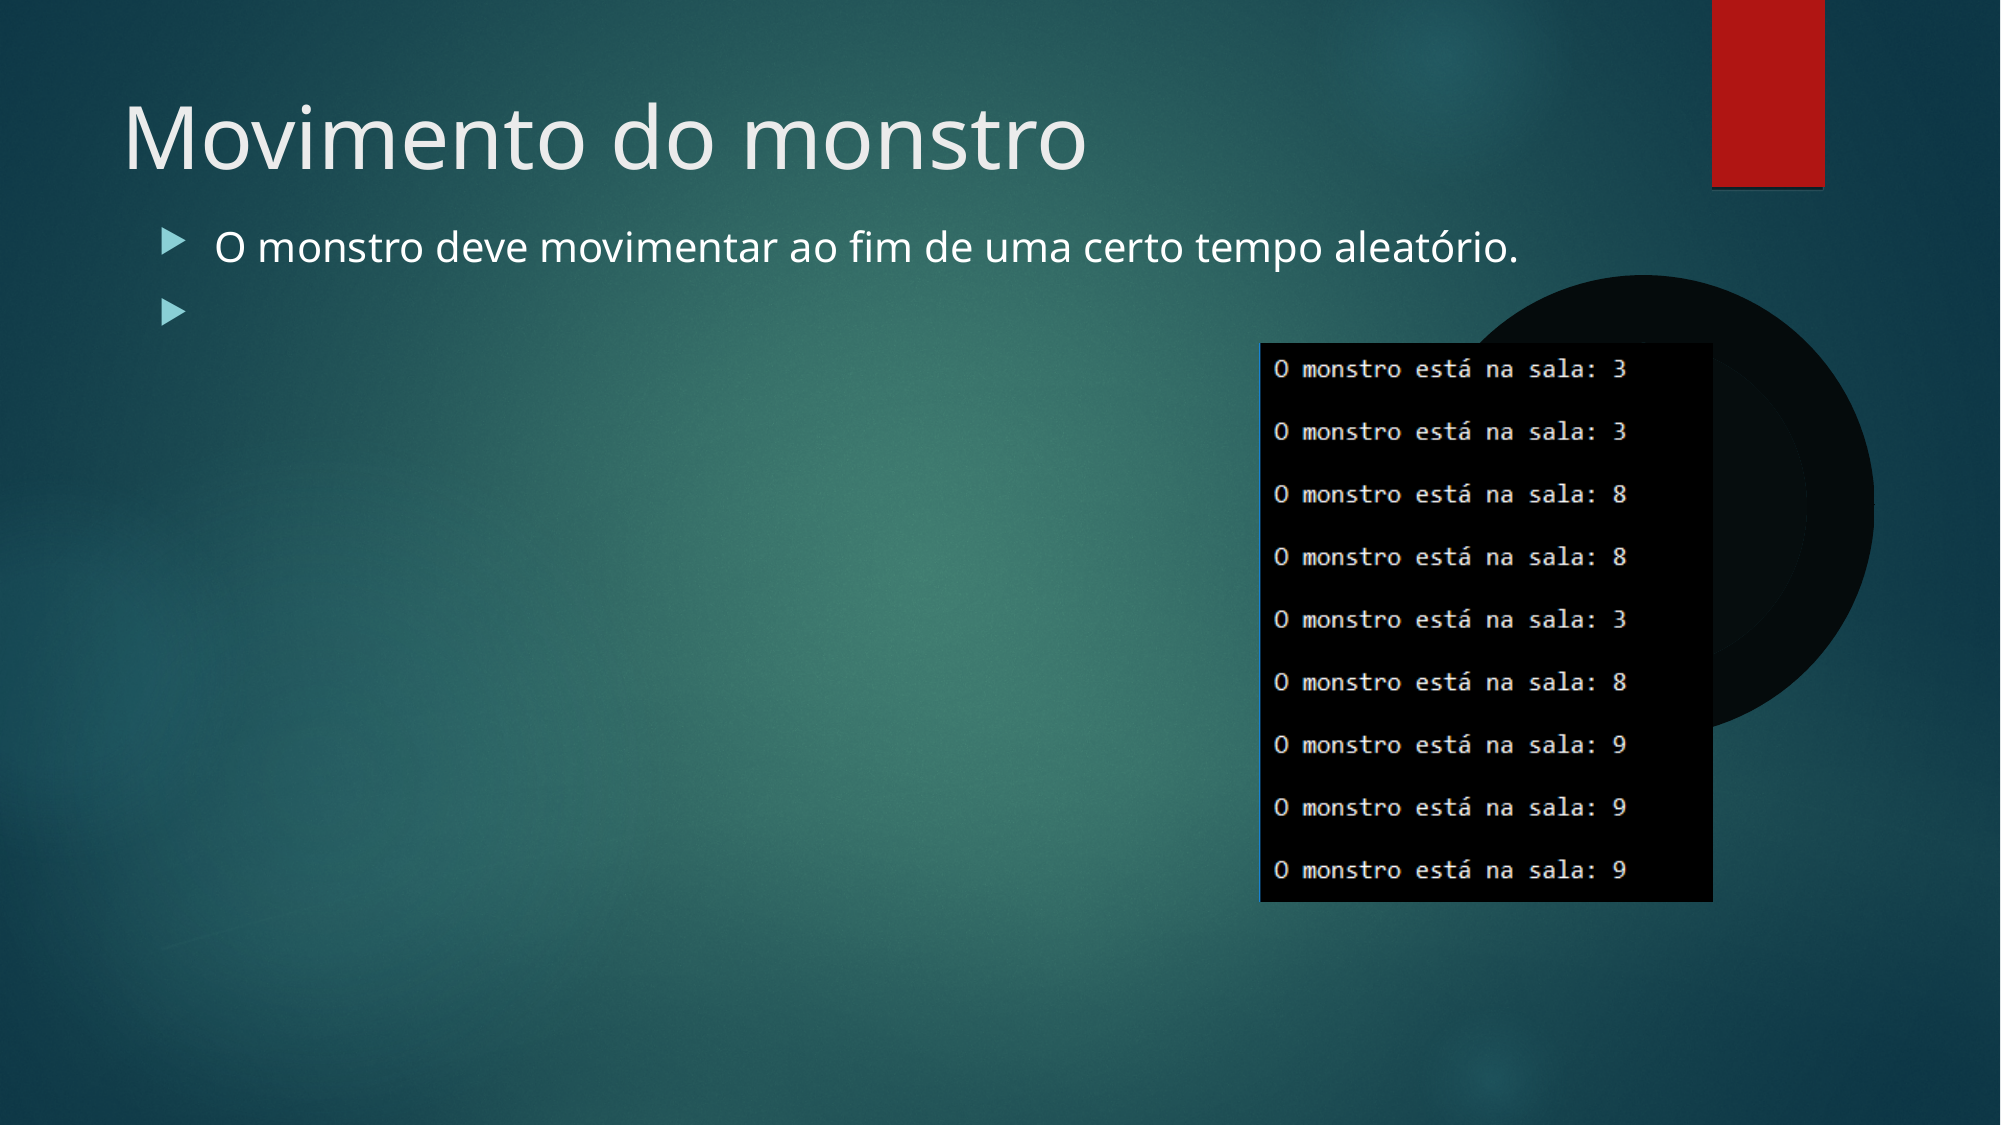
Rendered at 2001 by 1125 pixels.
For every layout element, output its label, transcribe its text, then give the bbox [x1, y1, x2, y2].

title Movimento do monstro [106, 74, 1649, 305]
list O monstro deve movimentar ao fim de uma certo tempo aleatório. [143, 213, 1612, 902]
picture [1259, 343, 1713, 902]
